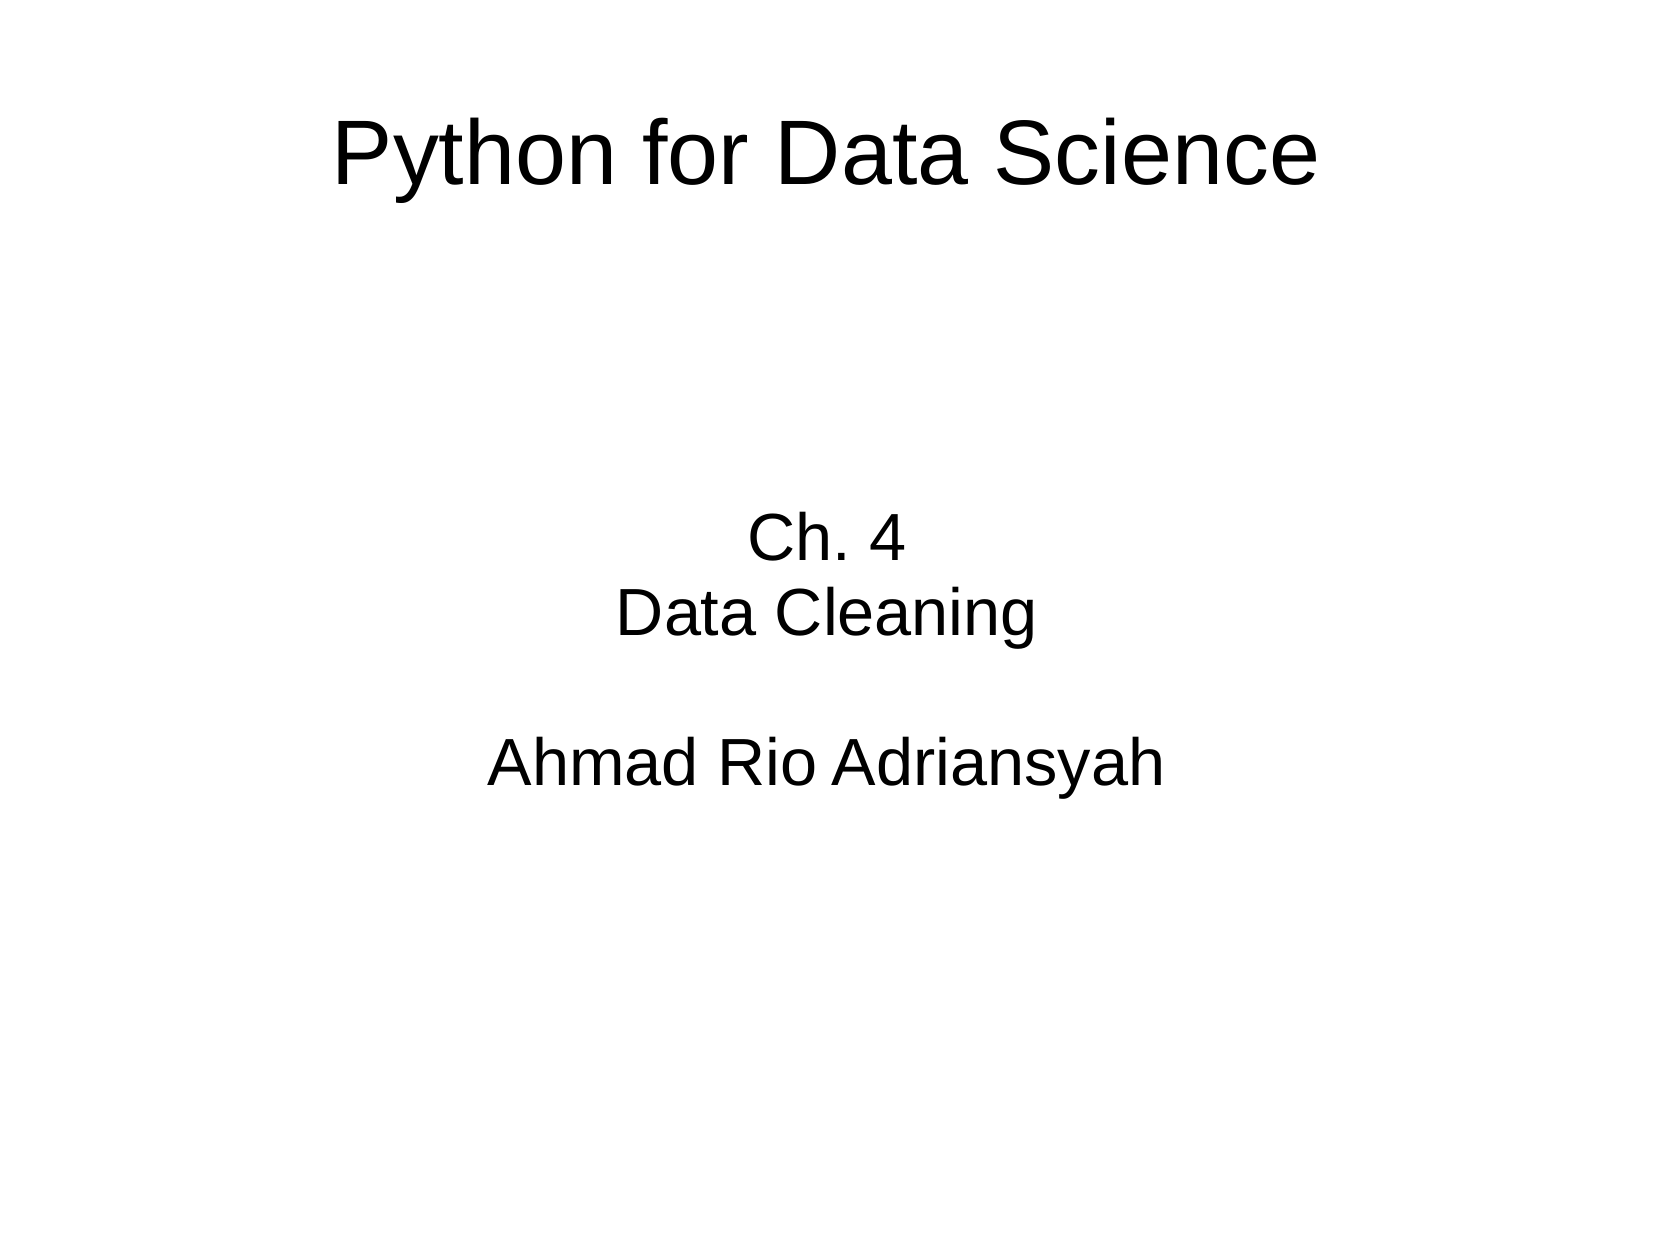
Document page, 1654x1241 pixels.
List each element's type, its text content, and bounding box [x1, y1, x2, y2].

subtitle Ch. 4 Data Cleaning Ahmad Rio Adriansyah [82, 290, 1571, 1010]
title Python for Data Science [82, 49, 1571, 257]
